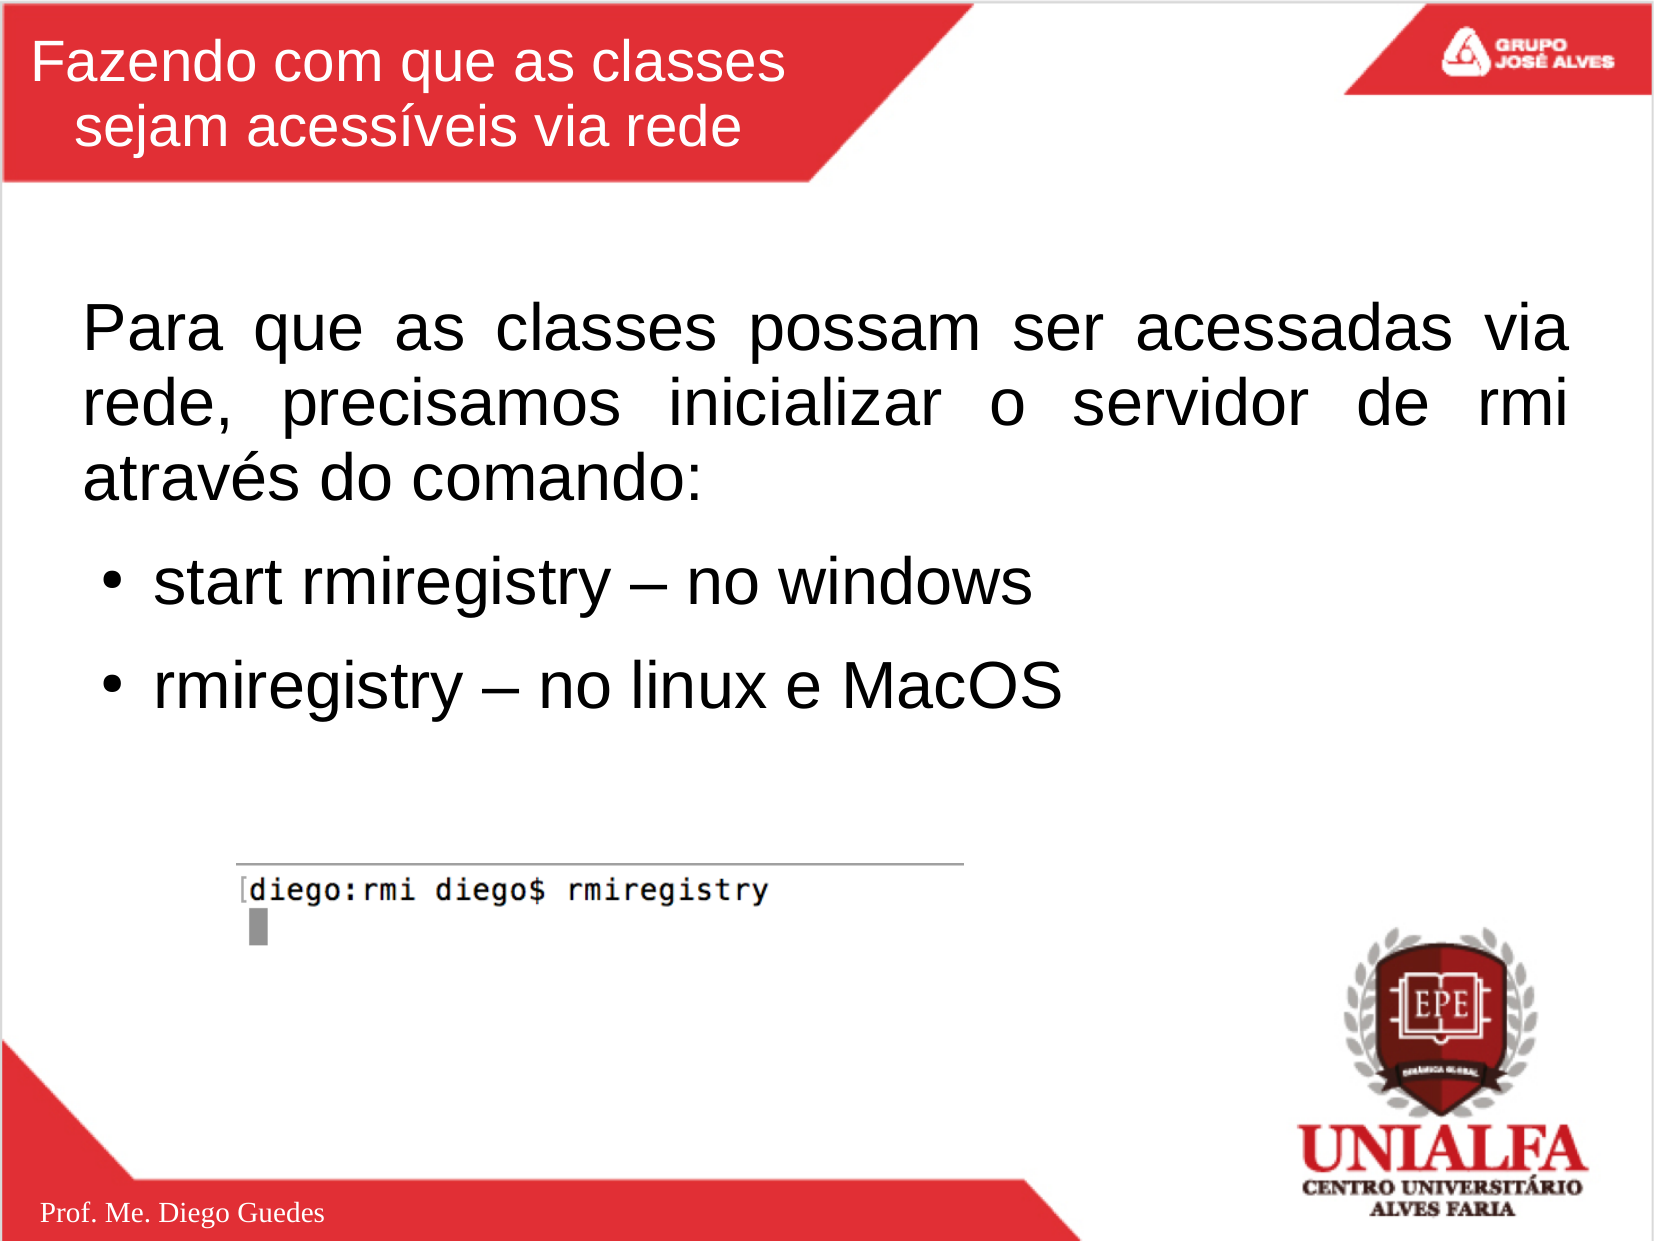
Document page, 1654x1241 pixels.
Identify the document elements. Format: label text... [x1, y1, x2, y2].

title Fazendo com que as classes sejam acessíveis via rede [10, 0, 808, 187]
picture [0, 0, 1654, 1241]
list Para que as classes possam ser acessadas via rede, precisamos inicializar o servidor de rmi através do comando: start rmiregistry – no windows rmiregistry – no linux e MacOS [82, 290, 1571, 1010]
